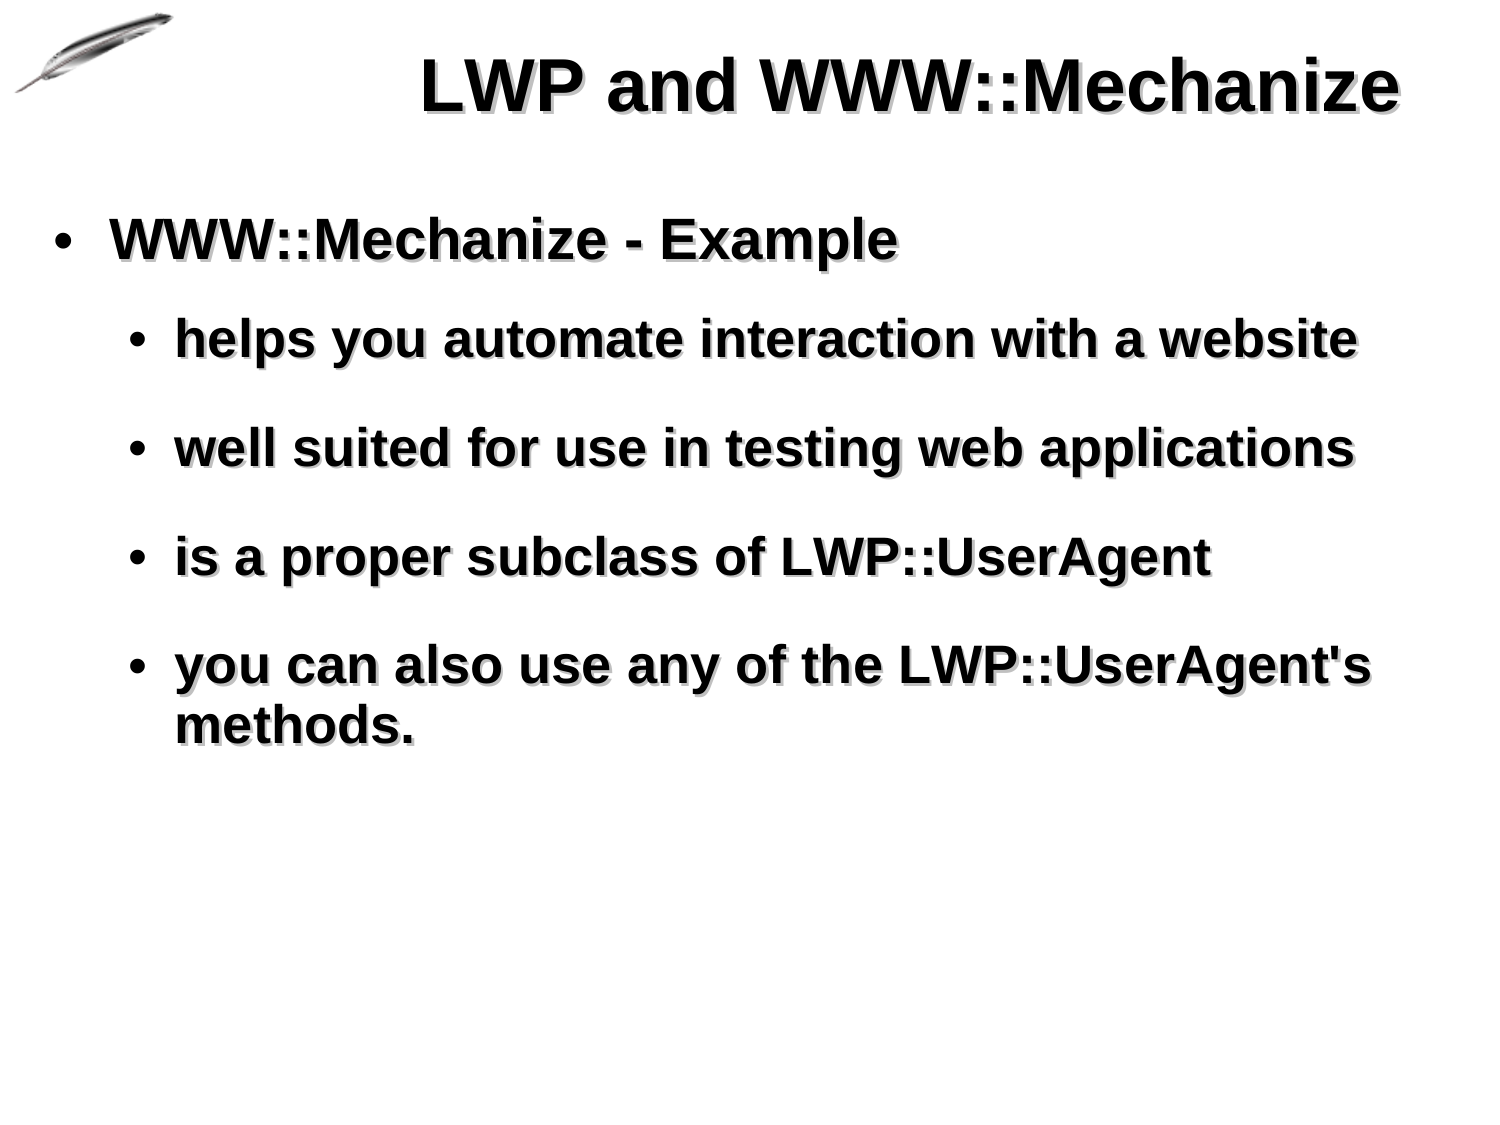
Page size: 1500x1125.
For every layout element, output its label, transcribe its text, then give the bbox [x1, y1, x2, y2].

title LWP and WWW::Mechanize [419, 0, 1459, 179]
picture [11, 11, 179, 95]
list WWW::Mechanize - Example helps you automate interaction with a website well suited for use in testing web applications is a proper subclass of LWP::UserAgent you can also use any of the LWP::UserAgent's methods. [53, 207, 1447, 1084]
